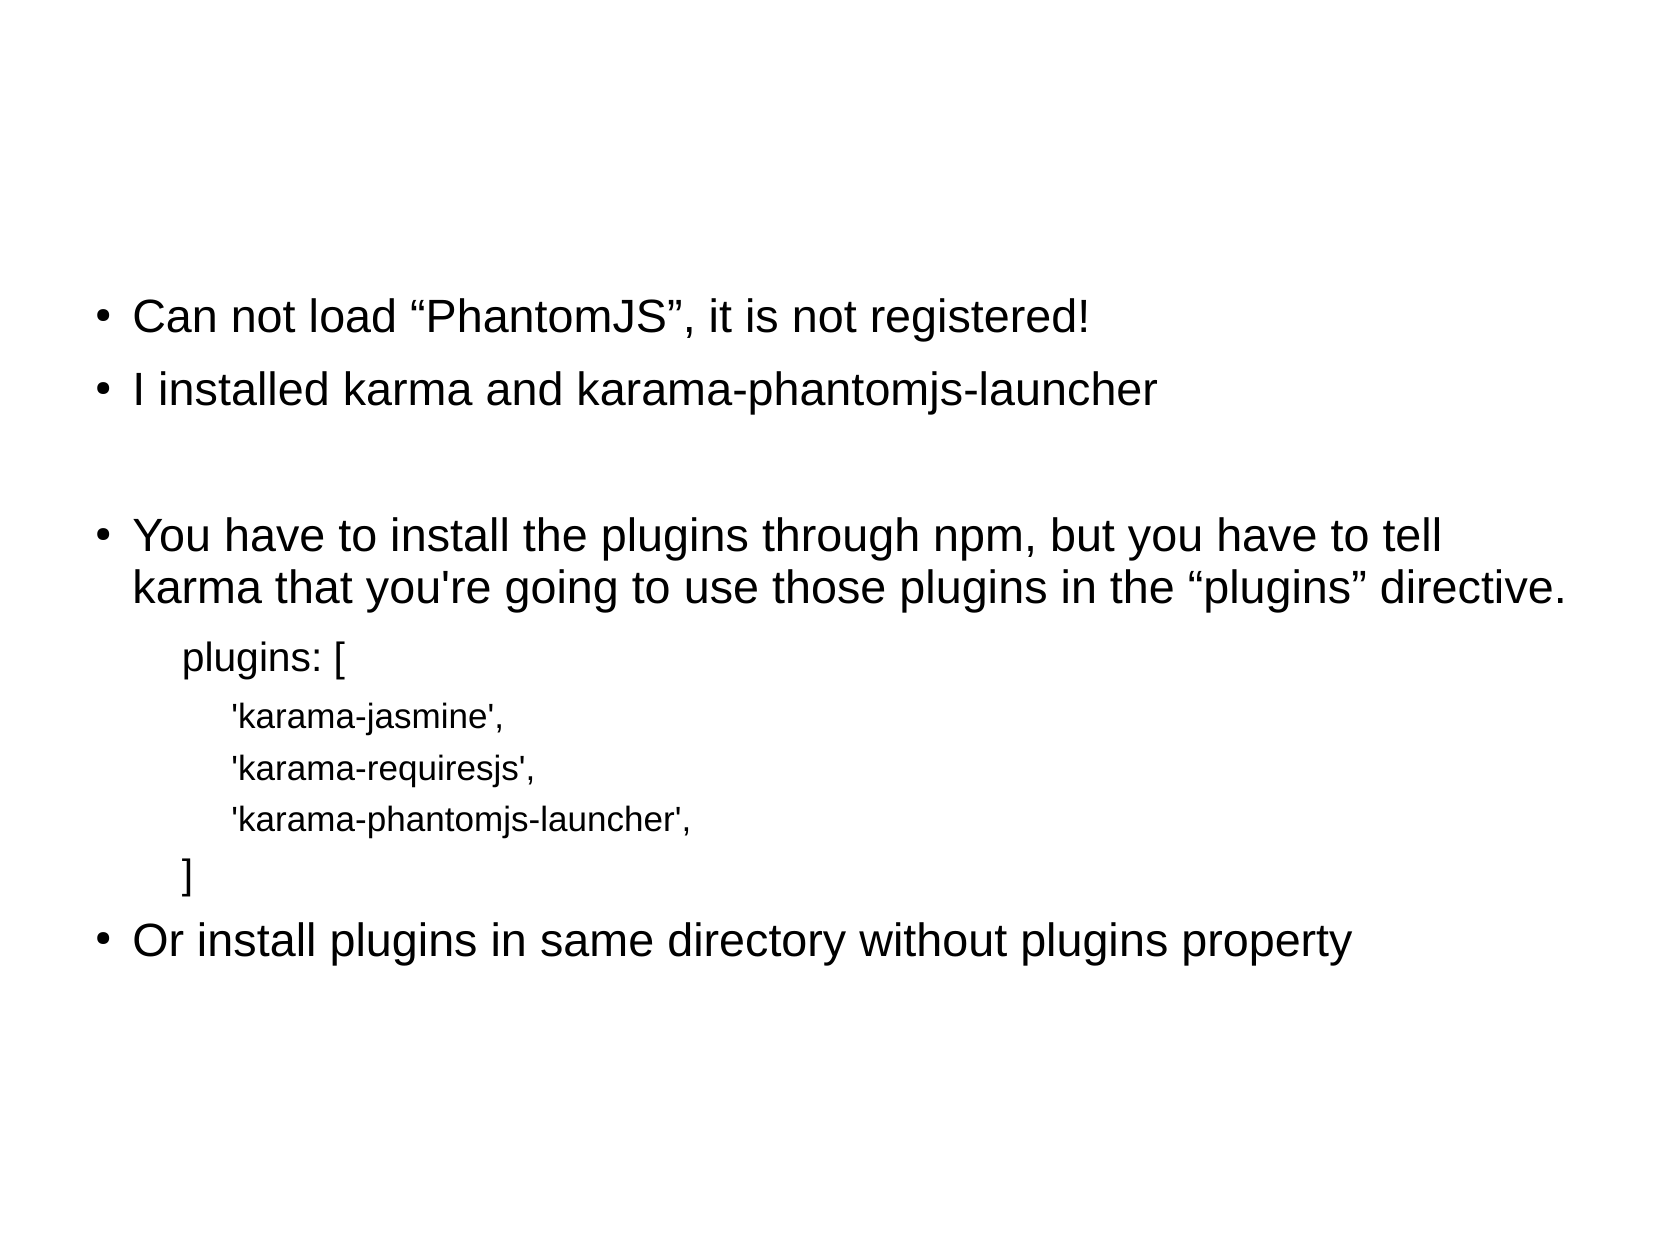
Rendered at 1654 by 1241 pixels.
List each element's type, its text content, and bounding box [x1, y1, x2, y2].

list Can not load “PhantomJS”, it is not registered! I installed karma and karama-phantomjs-launcher You have to install the plugins through npm, but you have to tell karma that you're going to use those plugins in the “plugins” directive. plugins: [ 'karama-jasmine', 'karama-requiresjs', 'karama-phantomjs-launcher', ] Or install plugins in same directory without plugins property [82, 290, 1571, 1010]
